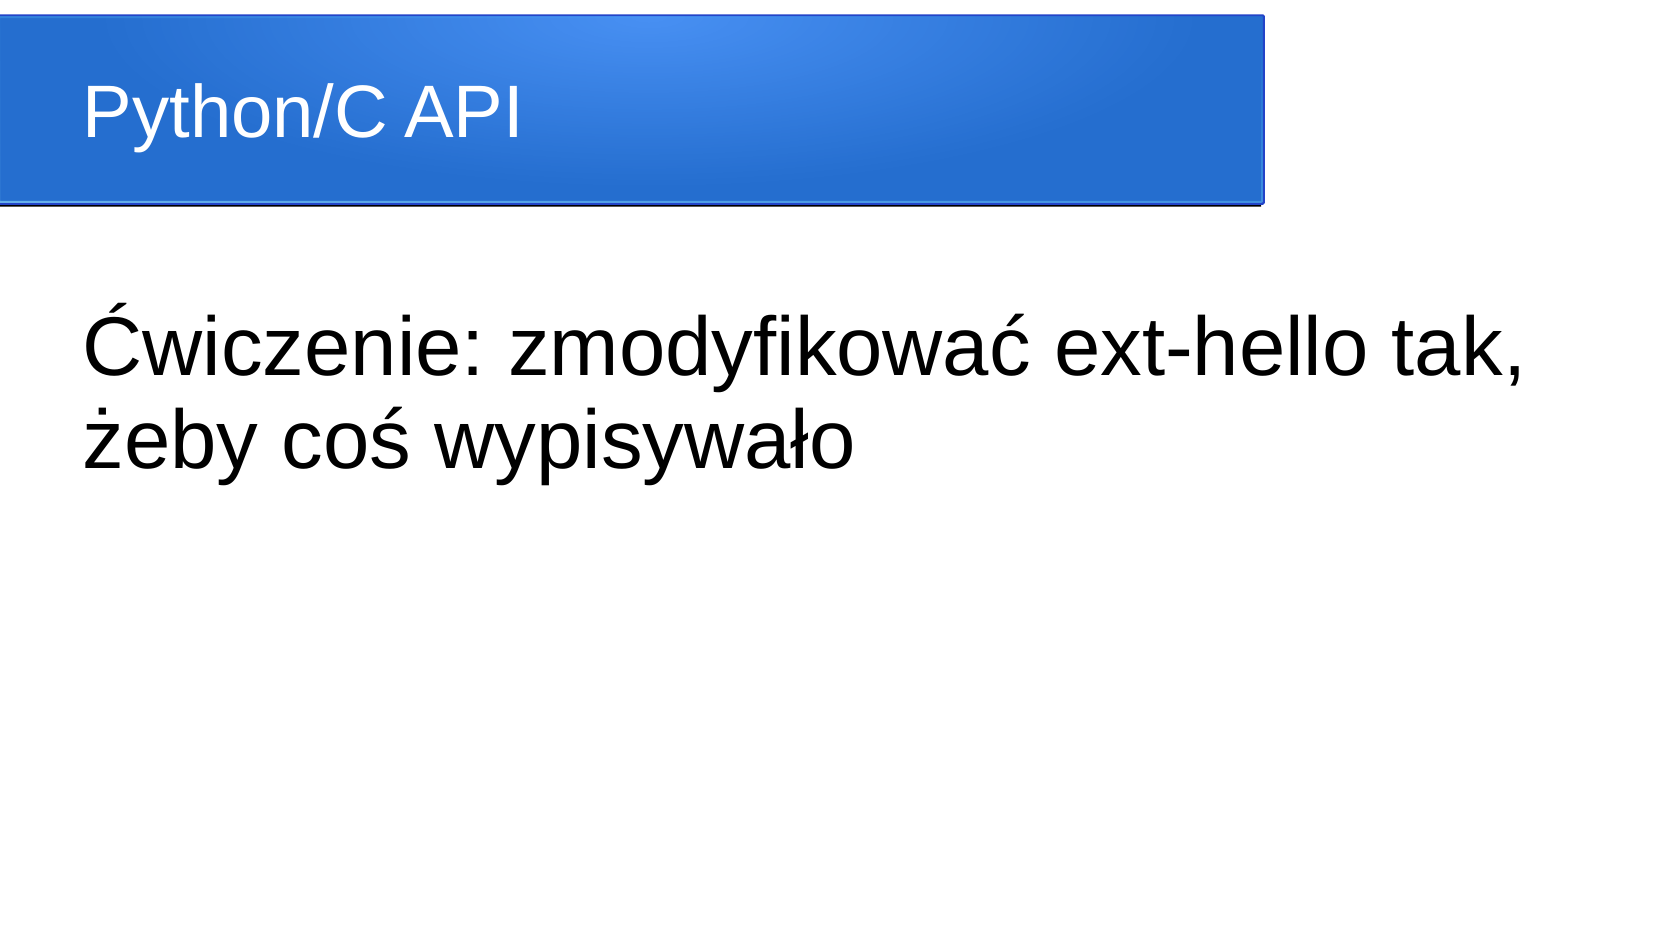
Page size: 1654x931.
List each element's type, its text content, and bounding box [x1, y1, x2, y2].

title Python/C API [82, 35, 1235, 189]
list Ćwiczenie: zmodyfikować ext-hello tak, żeby coś wypisywało [82, 300, 1571, 764]
